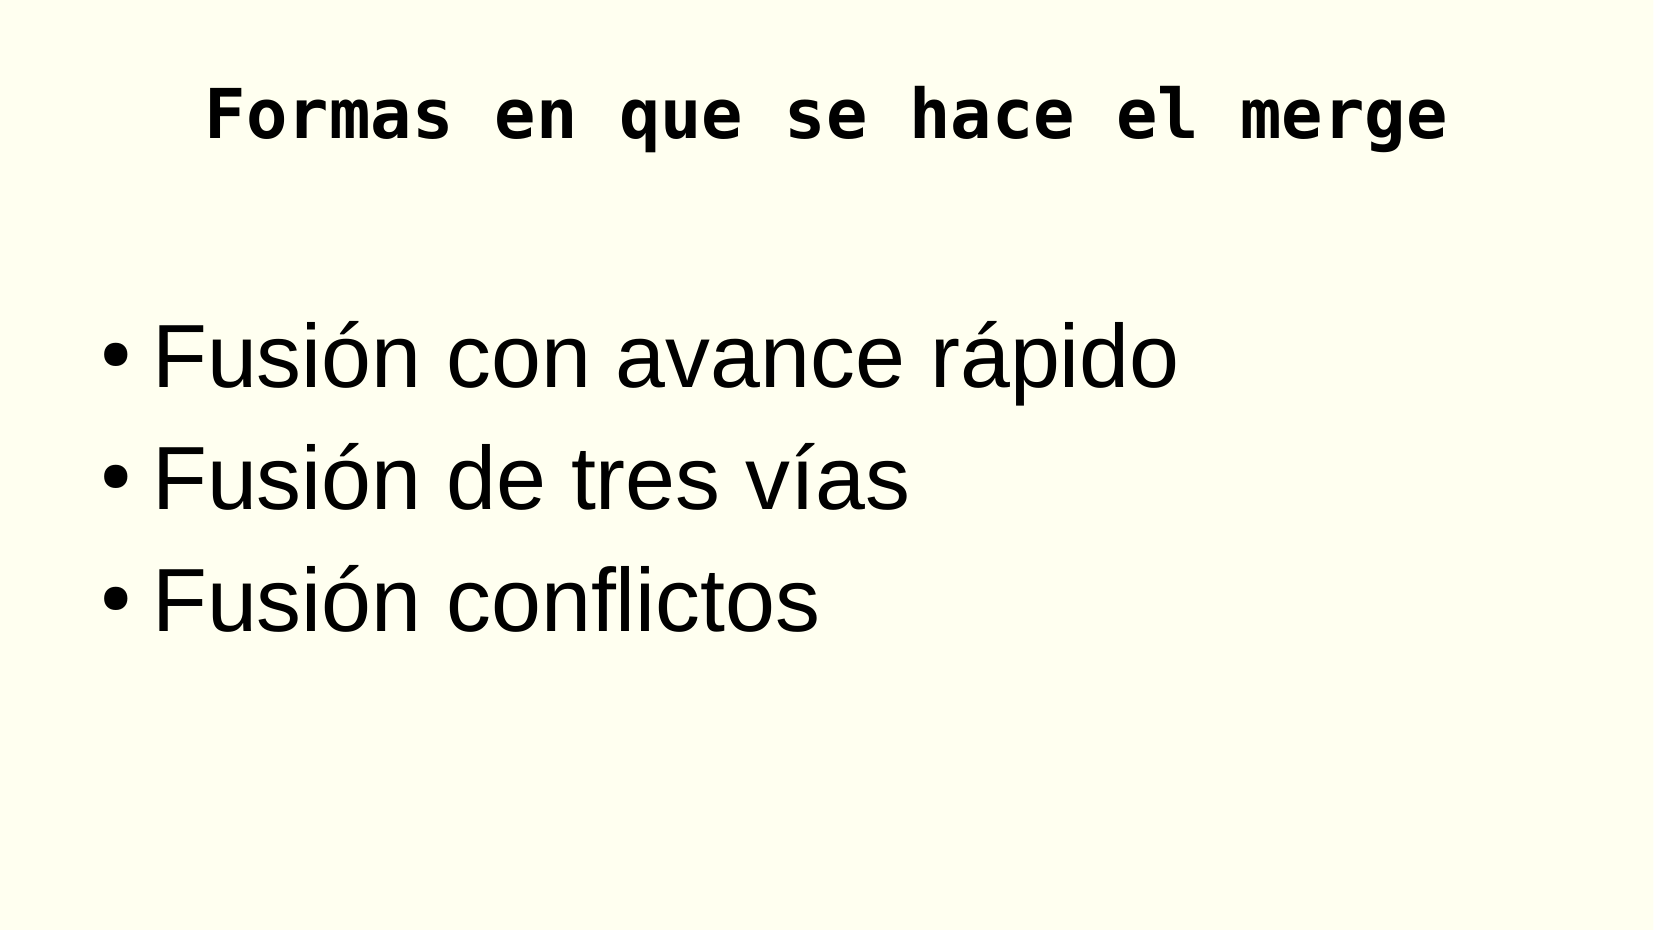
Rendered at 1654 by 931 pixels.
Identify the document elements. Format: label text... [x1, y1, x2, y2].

title Formas en que se hace el merge [53, 34, 1602, 196]
list Fusión con avance rápido Fusión de tres vías Fusión conflictos [82, 306, 1571, 652]
